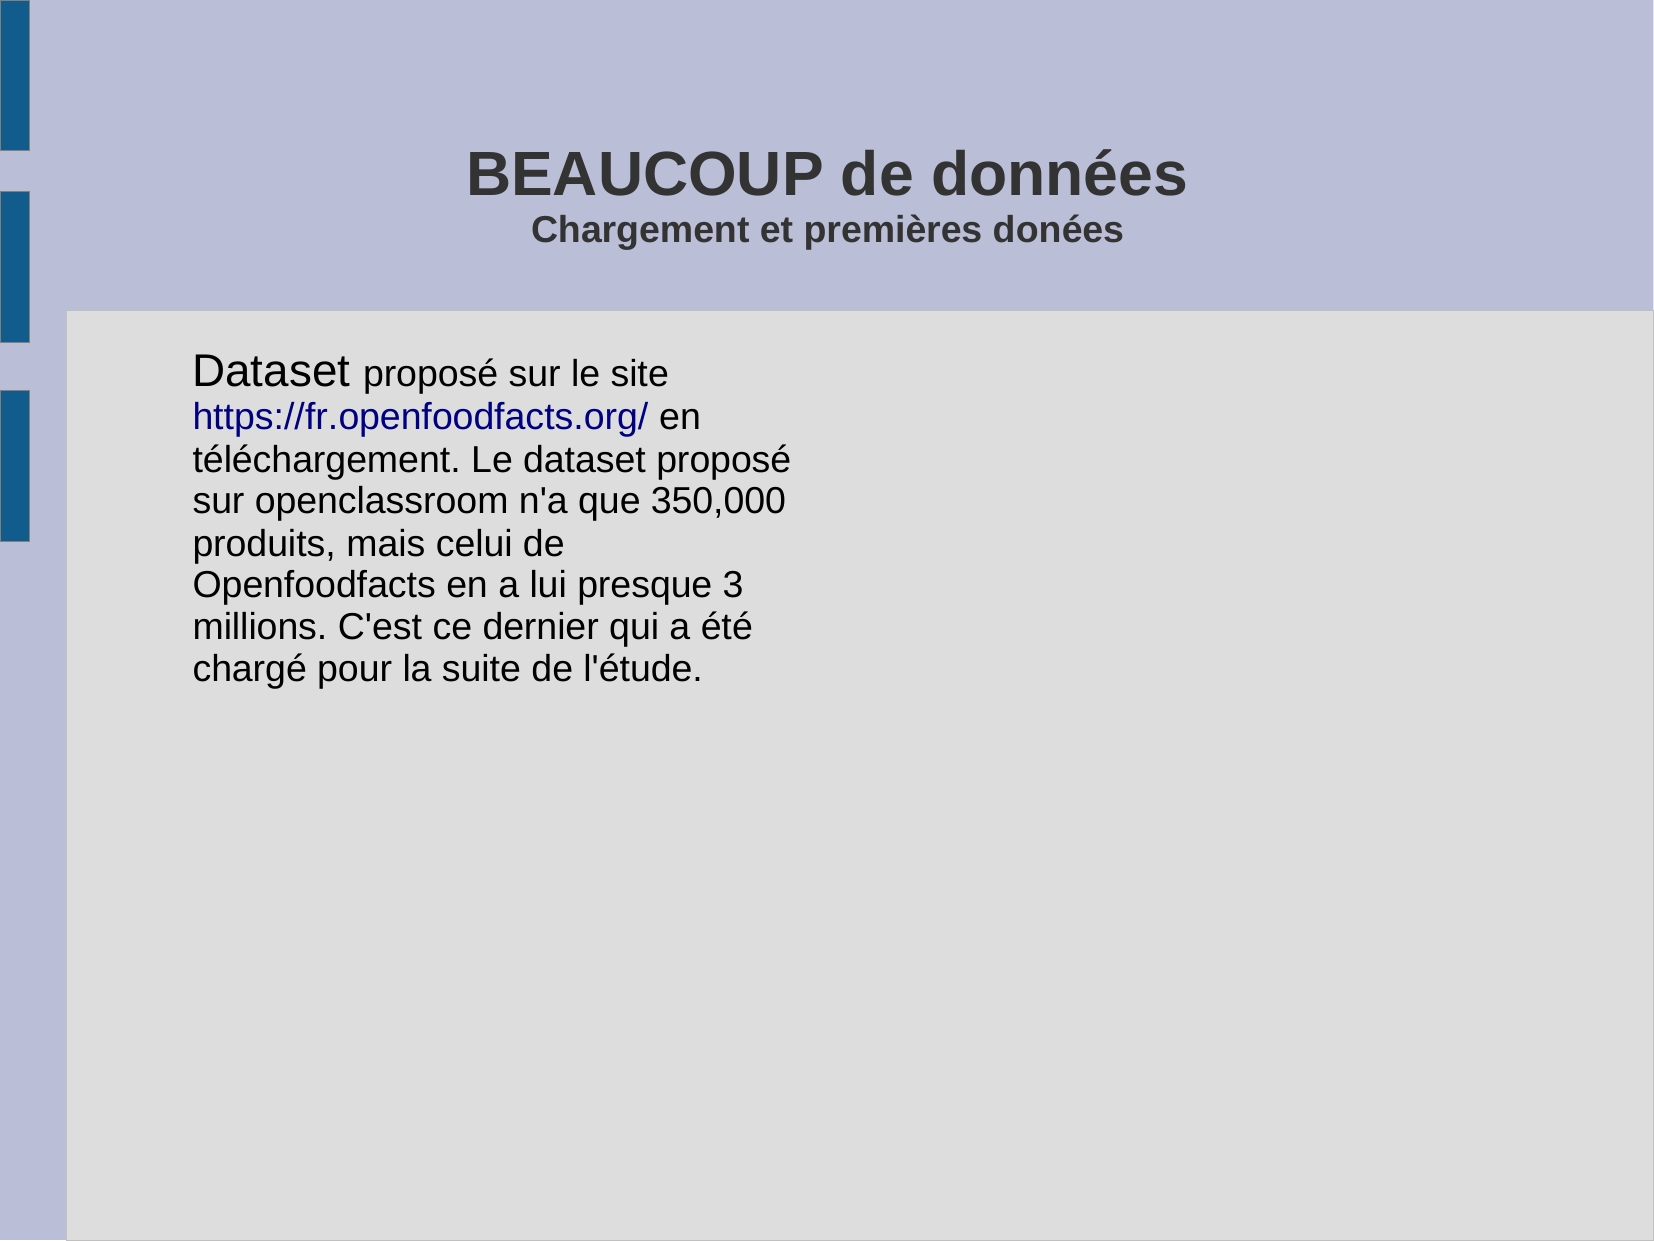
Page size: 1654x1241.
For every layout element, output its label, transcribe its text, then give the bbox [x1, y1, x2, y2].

list Dataset proposé sur le site https://fr.openfoodfacts.org/ en téléchargement. Le dataset proposé sur openclassroom n'a que 350,000 produits, mais celui de Openfoodfacts en a lui presque 3 millions. C'est ce dernier qui a été chargé pour la suite de l'étude. [121, 344, 811, 1127]
title BEAUCOUP de données Chargement et premières donées [121, 91, 1534, 299]
